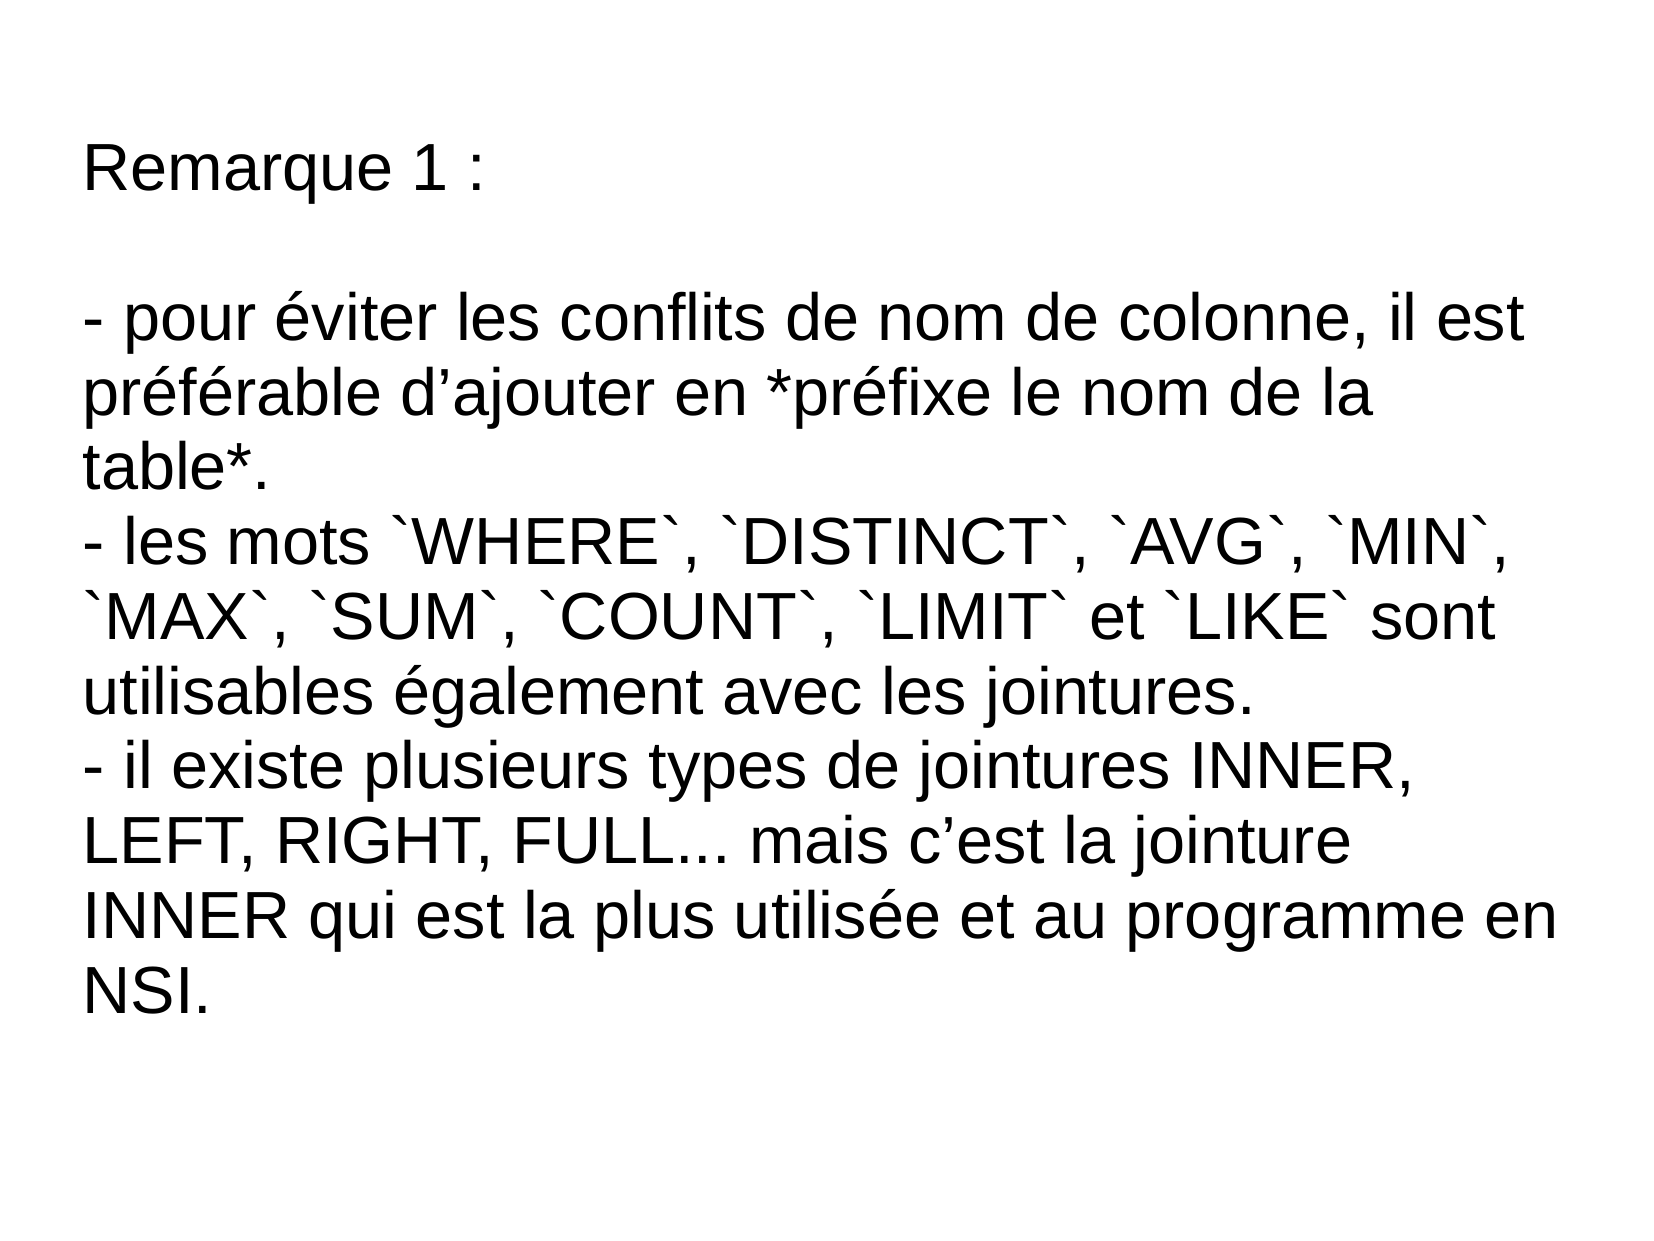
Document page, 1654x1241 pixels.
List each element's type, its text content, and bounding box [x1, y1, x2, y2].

subtitle Remarque 1 : - pour éviter les conflits de nom de colonne, il est préférable d’ajouter en *préfixe le nom de la table*. - les mots `WHERE`, `DISTINCT`, `AVG`, `MIN`, `MAX`, `SUM`, `COUNT`, `LIMIT` et `LIKE` sont utilisables également avec les jointures. - il existe plusieurs types de jointures INNER, LEFT, RIGHT, FULL... mais c’est la jointure INNER qui est la plus utilisée et au programme en NSI. [82, 49, 1571, 1109]
